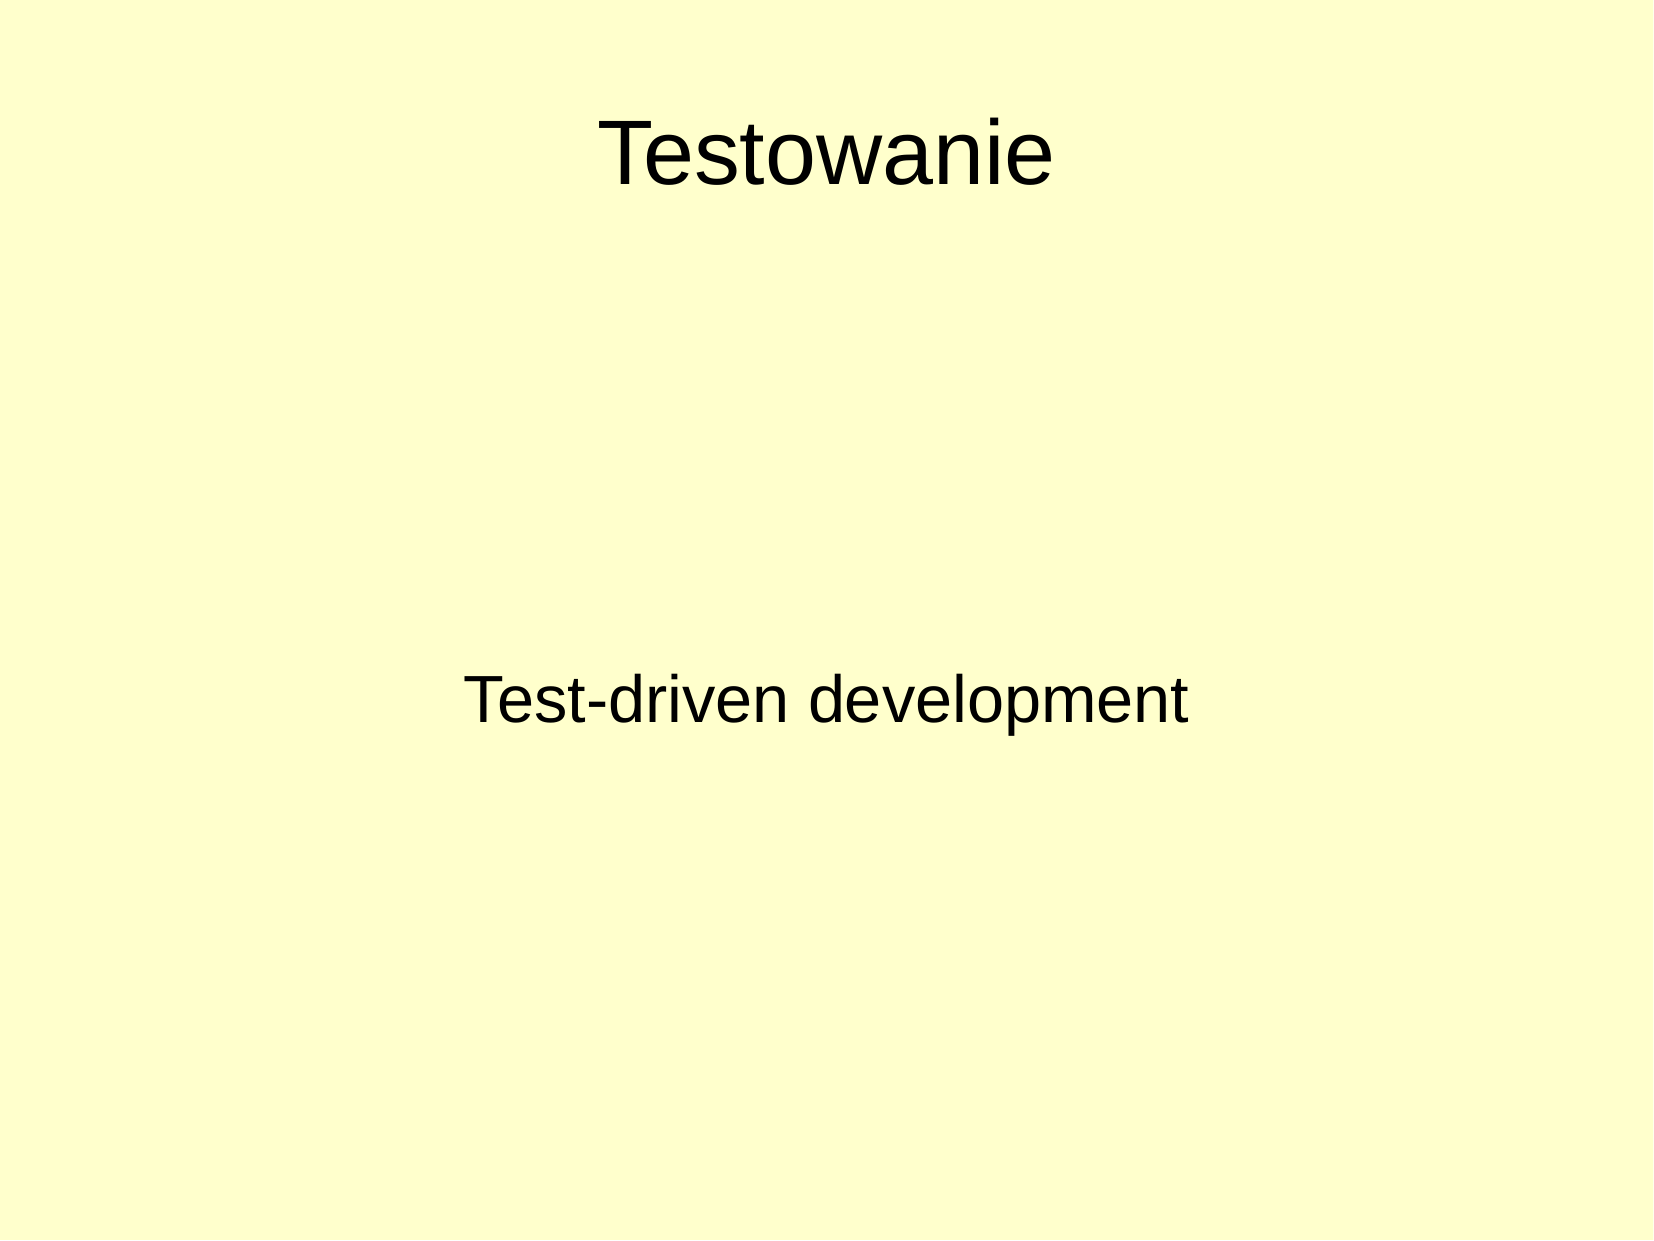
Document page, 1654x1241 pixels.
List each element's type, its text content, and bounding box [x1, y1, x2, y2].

subtitle Test-driven development [82, 290, 1571, 1109]
title Testowanie [82, 49, 1571, 257]
